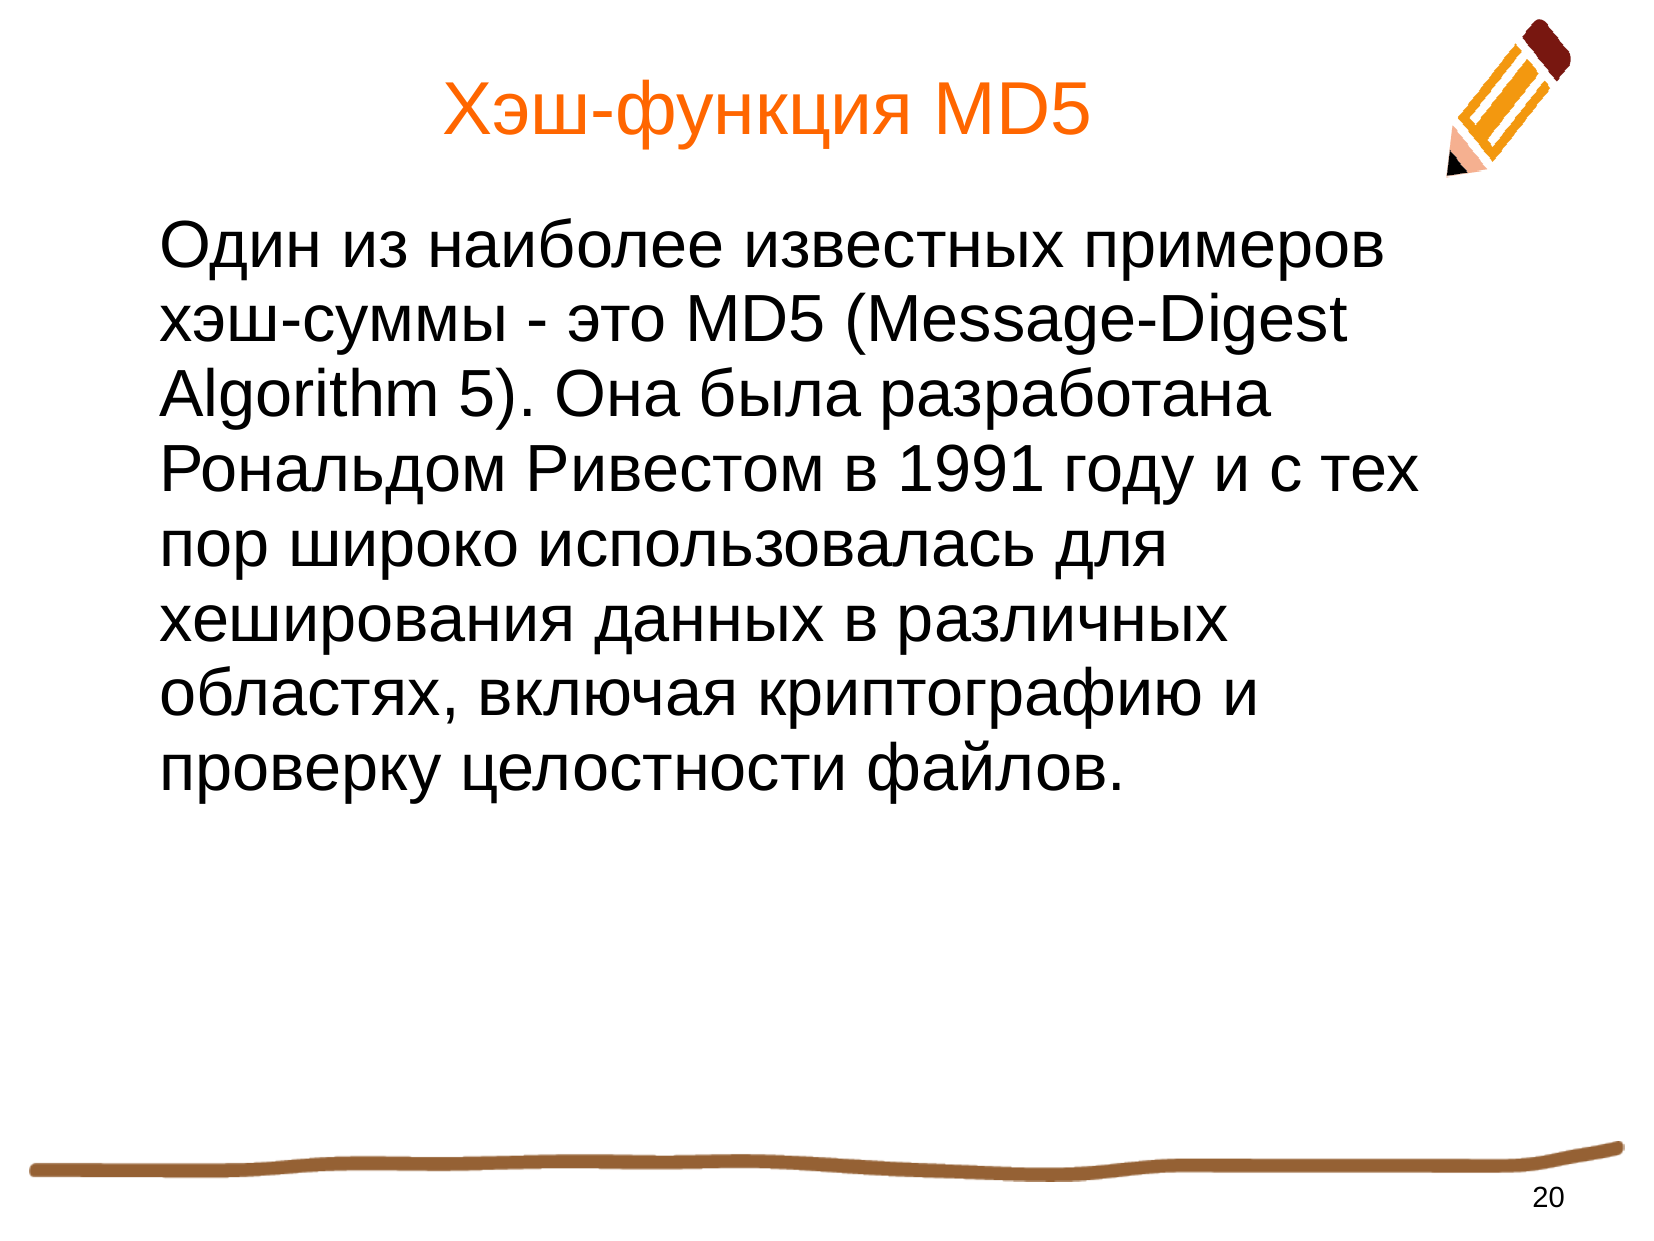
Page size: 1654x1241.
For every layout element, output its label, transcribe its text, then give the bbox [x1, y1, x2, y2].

picture [1446, 19, 1571, 178]
picture [29, 1141, 1625, 1182]
title Хэш-функция MD5 [88, 39, 1447, 178]
list Один из наиболее известных примеров хэш-суммы - это MD5 (Message-Digest Algorithm 5). Она была разработана Рональдом Ривестом в 1991 году и с тех пор широко использовалась для хеширования данных в различных областях, включая криптографию и проверку целостности файлов. [88, 206, 1536, 1073]
